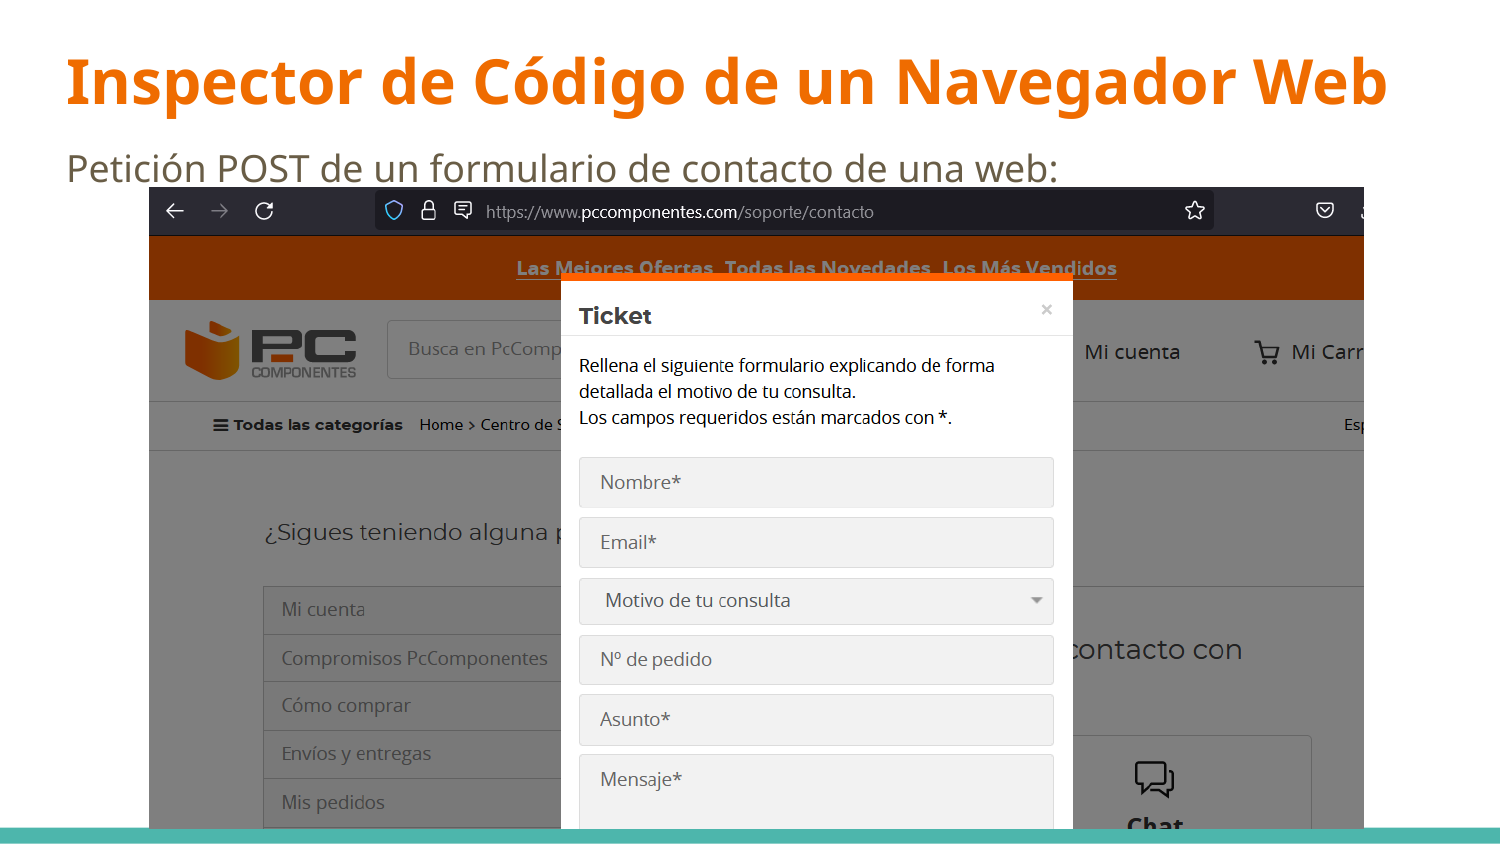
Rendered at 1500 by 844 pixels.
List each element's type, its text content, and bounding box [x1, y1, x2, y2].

title Inspector de Código de un Navegador Web [51, 23, 1449, 120]
picture [149, 187, 1364, 829]
list Petición POST de un formulario de contacto de una web: [51, 120, 1449, 708]
